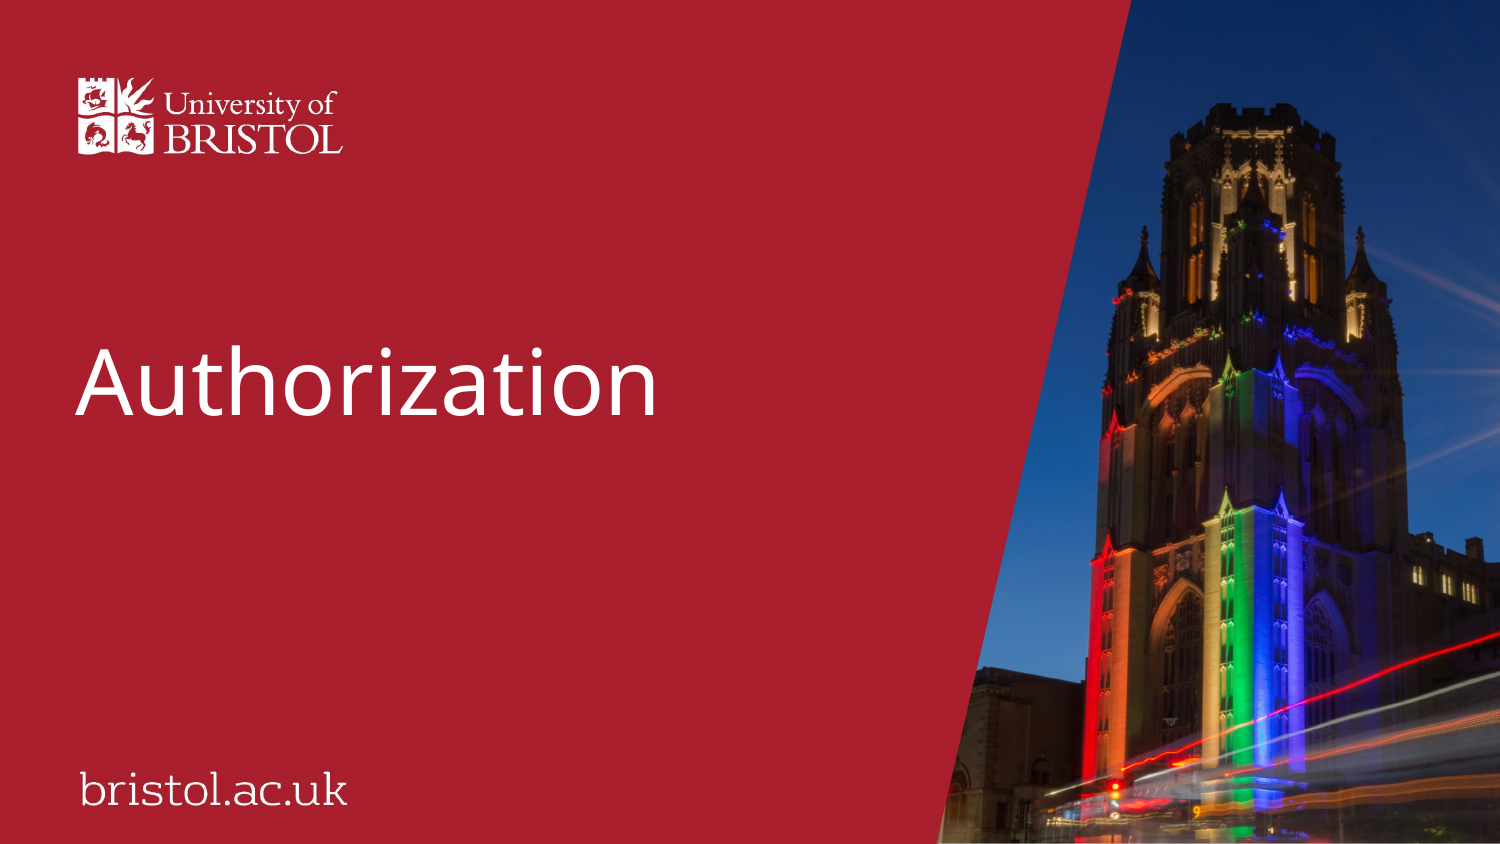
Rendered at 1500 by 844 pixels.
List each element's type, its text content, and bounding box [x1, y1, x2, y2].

title Authorization [60, 262, 924, 443]
